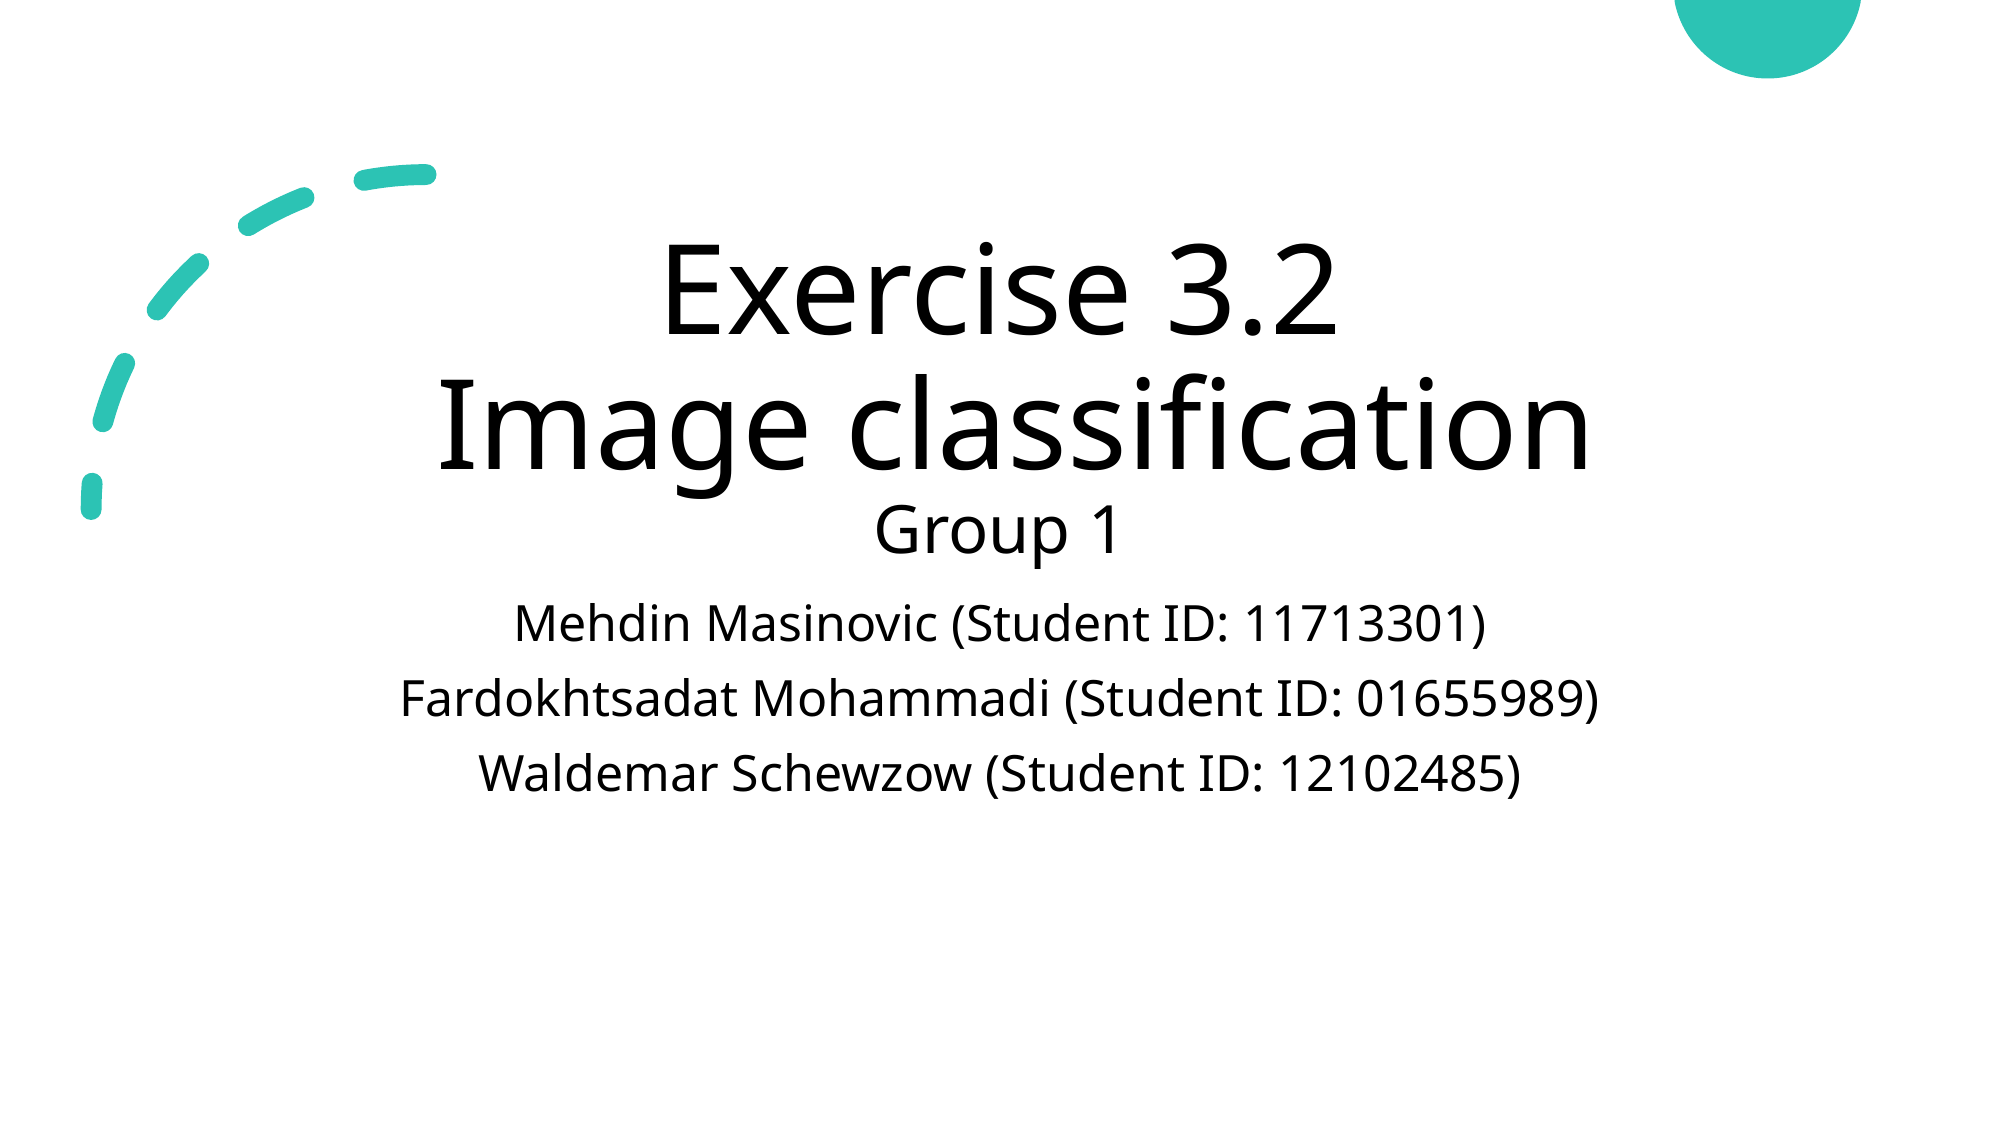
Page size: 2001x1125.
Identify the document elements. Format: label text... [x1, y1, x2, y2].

title Exercise 3.2 Image classification Group 1 [249, 184, 1750, 576]
subtitle Mehdin Masinovic (Student ID: 11713301) Fardokhtsadat Mohammadi (Student ID: 01655989) Waldemar Schewzow (Student ID: 12102485) [249, 590, 1750, 863]
